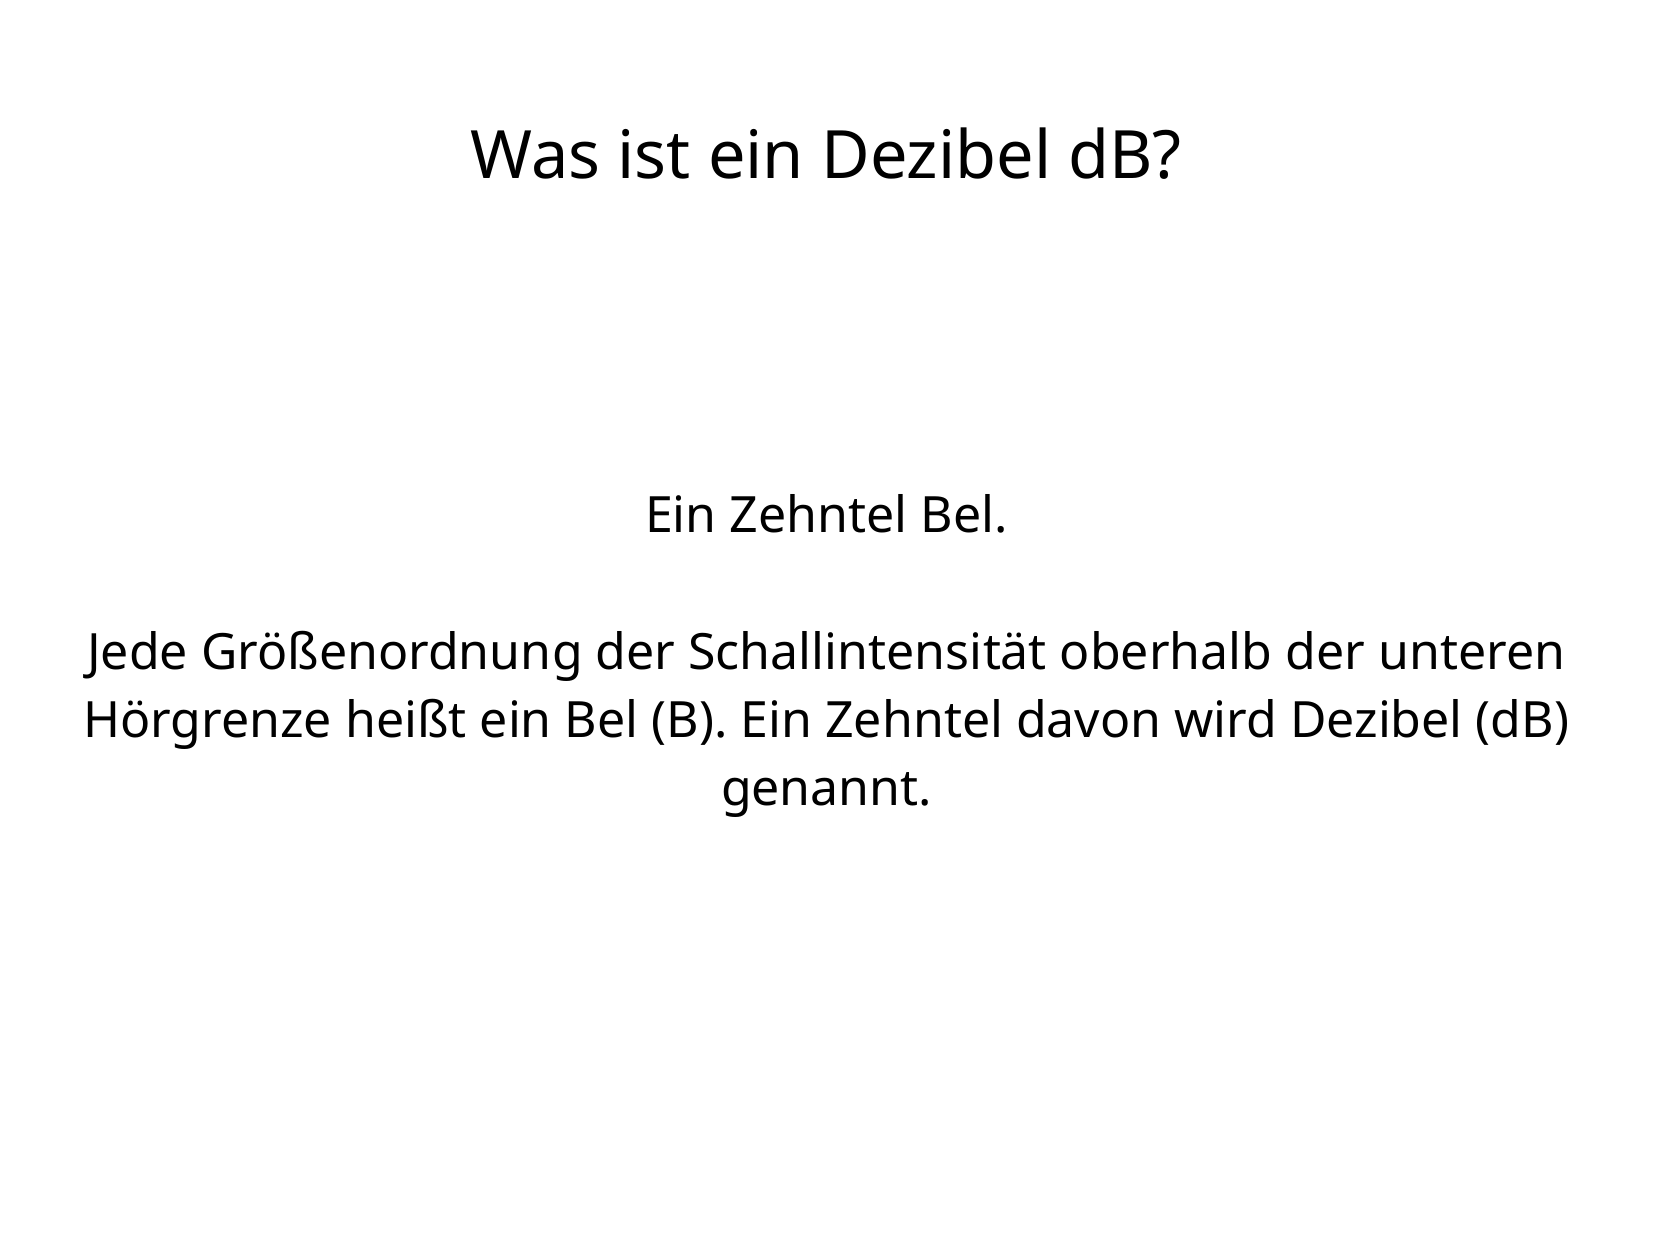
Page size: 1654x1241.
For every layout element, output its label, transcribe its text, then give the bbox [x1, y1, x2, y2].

subtitle Ein Zehntel Bel. Jede Größenordnung der Schallintensität oberhalb der unteren Hörgrenze heißt ein Bel (B). Ein Zehntel davon wird Dezibel (dB) genannt. [82, 290, 1571, 1010]
title Was ist ein Dezibel dB? [82, 49, 1571, 257]
